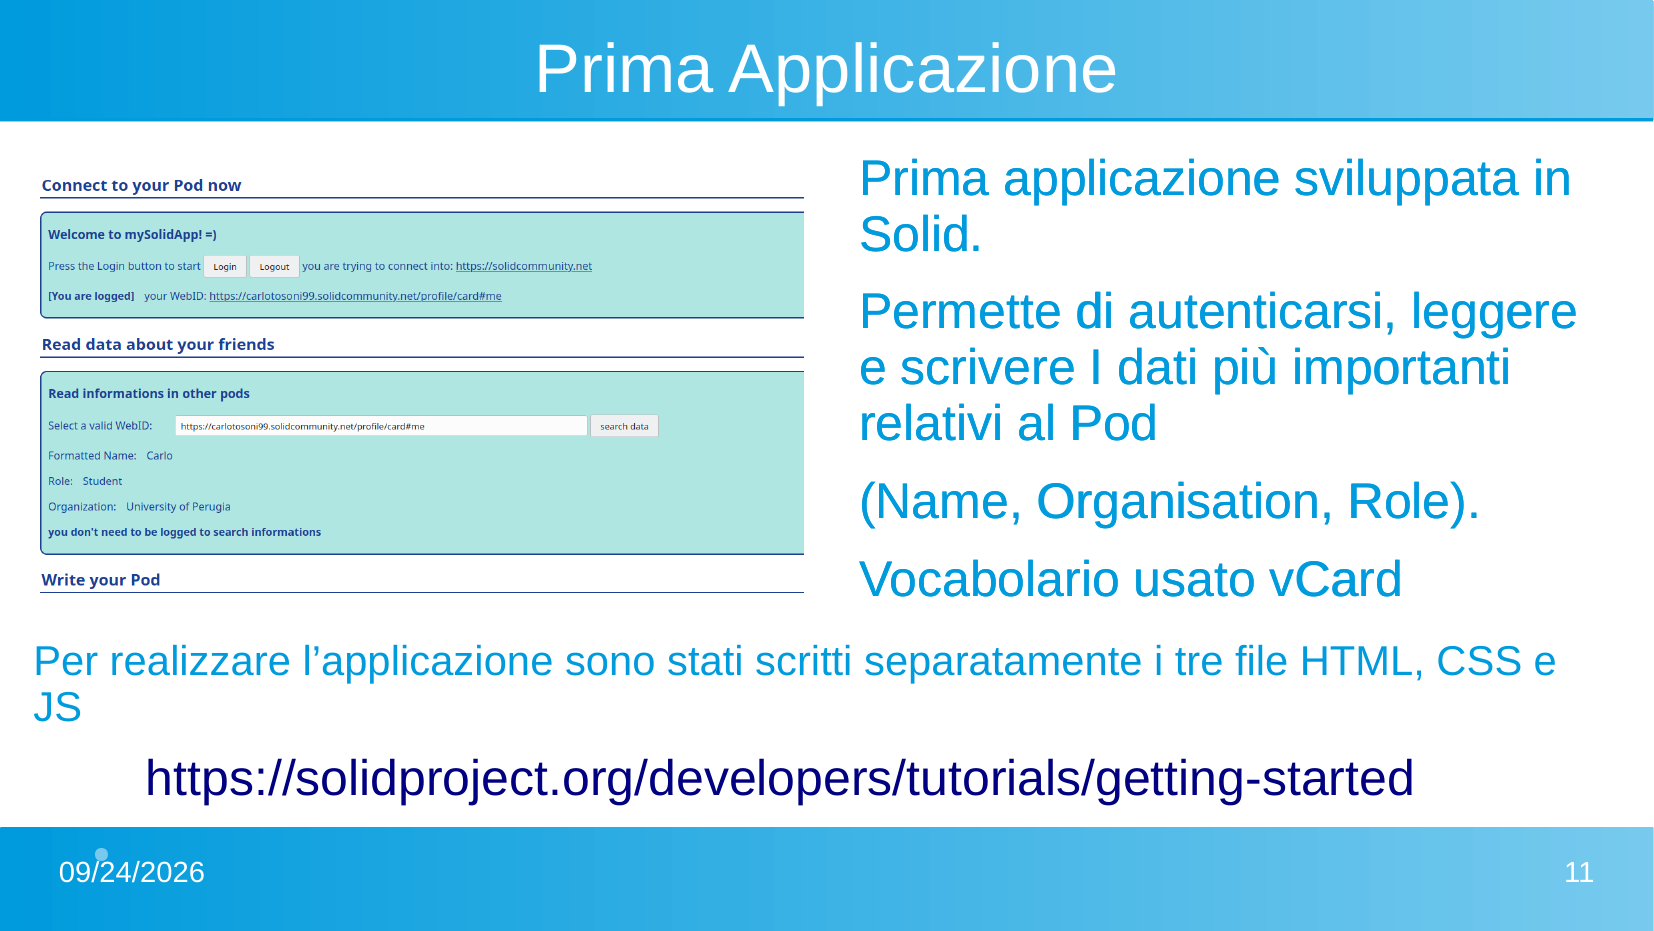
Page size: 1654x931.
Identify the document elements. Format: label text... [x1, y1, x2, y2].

list https://solidproject.org/developers/tutorials/getting-started [75, 750, 1613, 901]
list Prima applicazione sviluppata in Solid. Permette di autenticarsi, leggere e scrivere I dati più importanti relativi al Pod (Name, Organisation, Role). Vocabolario usato vCard [788, 150, 1613, 788]
picture [37, 167, 788, 601]
title Prima Applicazione [59, 29, 1595, 108]
list Per realizzare l’applicazione sono stati scritti separatamente i tre file HTML, CSS e JS [0, 637, 788, 826]
